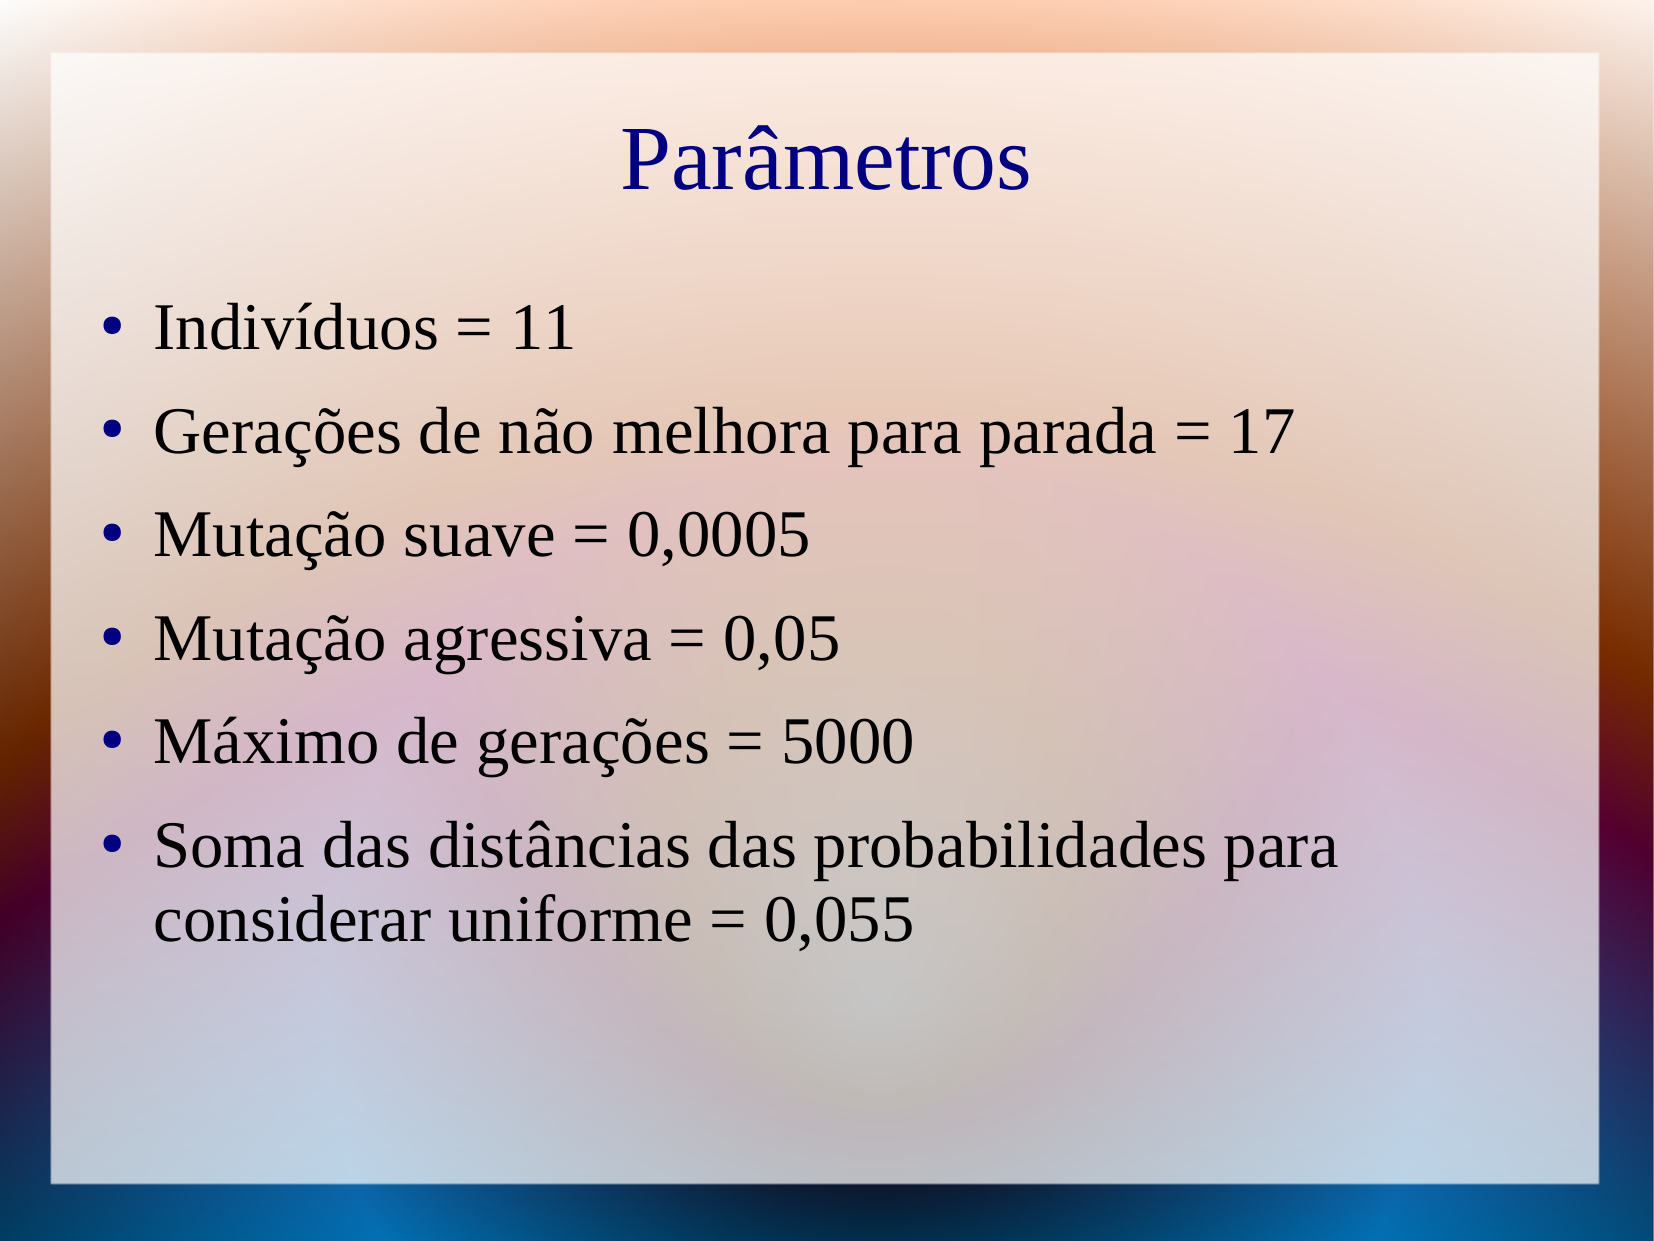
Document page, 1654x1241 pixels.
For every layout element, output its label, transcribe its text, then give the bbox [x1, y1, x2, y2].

list Indivíduos = 11 Gerações de não melhora para parada = 17 Mutação suave = 0,0005 Mutação agressiva = 0,05 Máximo de gerações = 5000 Soma das distâncias das probabilidades para considerar uniforme = 0,055 [82, 290, 1571, 1109]
picture [0, 0, 1654, 1241]
title Parâmetros [82, 55, 1571, 263]
